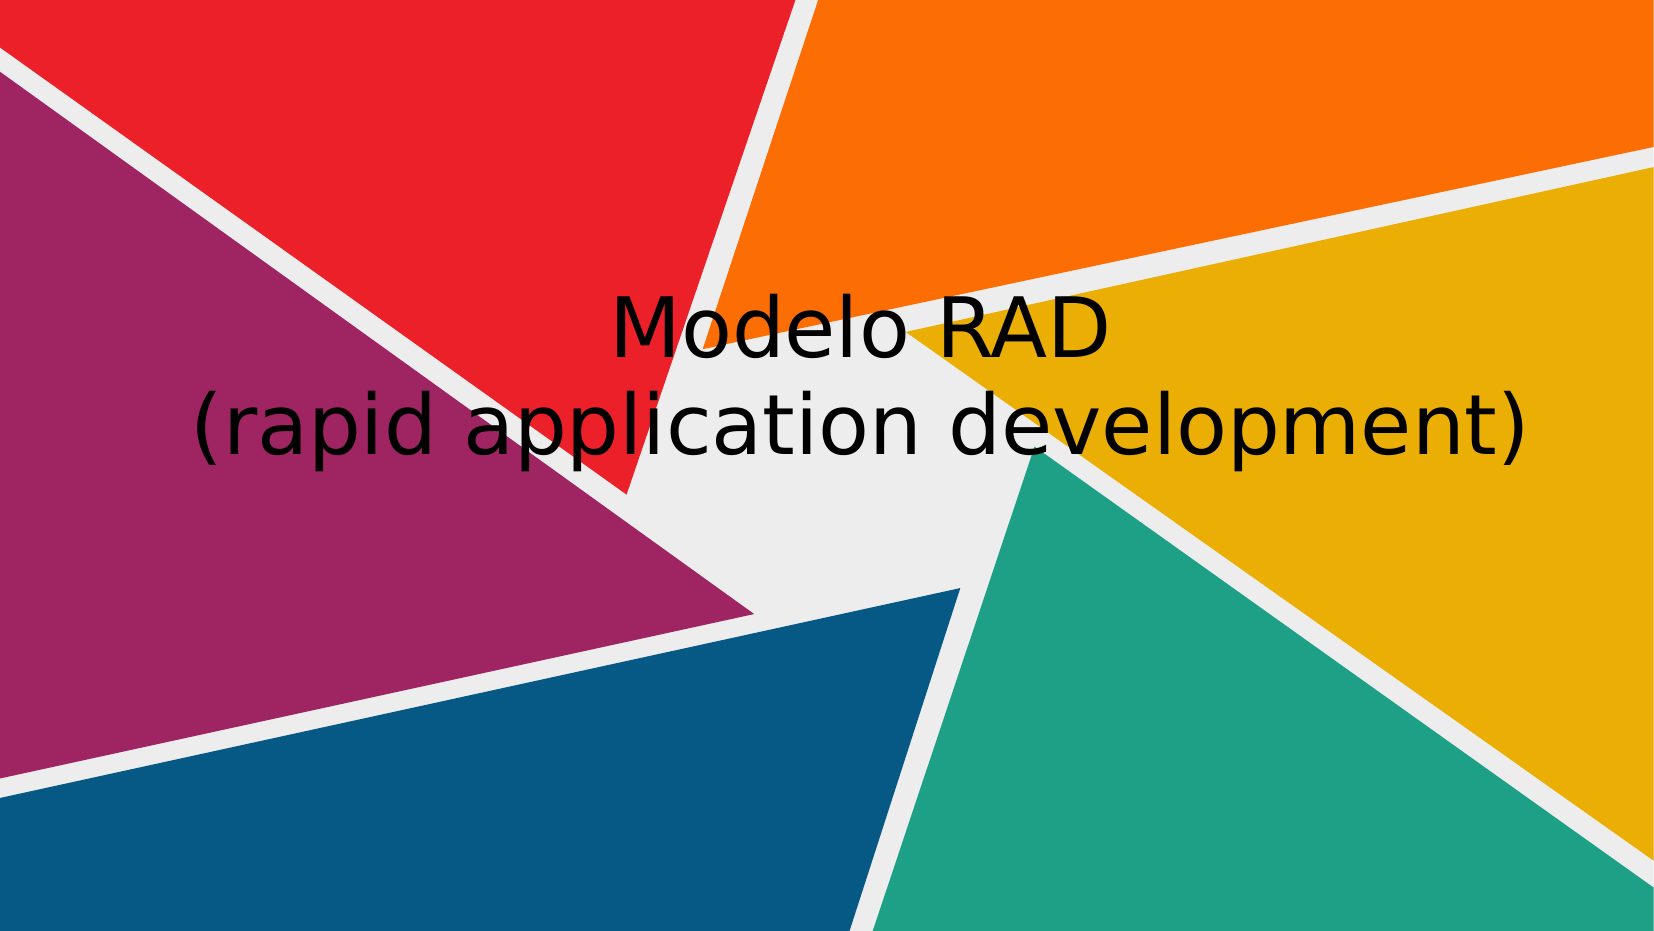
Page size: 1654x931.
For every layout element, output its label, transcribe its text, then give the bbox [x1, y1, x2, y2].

title Modelo RAD (rapid application development) [86, 270, 1636, 486]
